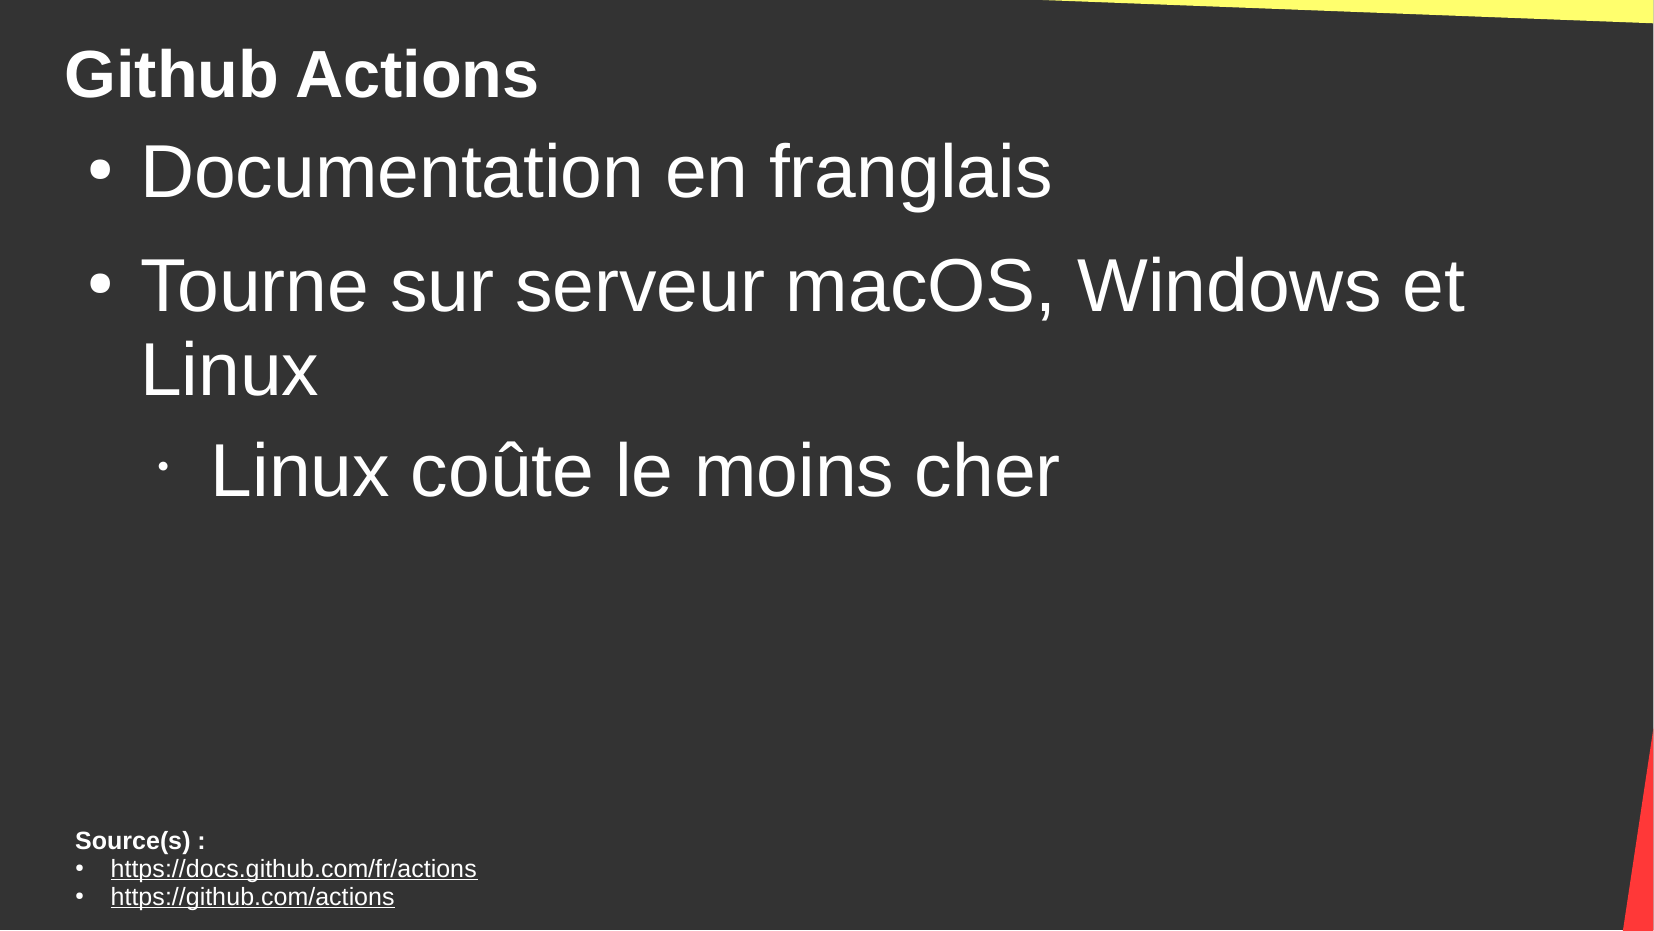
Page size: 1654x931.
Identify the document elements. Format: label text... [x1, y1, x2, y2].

text_box Source(s) : https://docs.github.com/fr/actions https://github.com/actions [60, 809, 1546, 919]
text_box [1622, 724, 1654, 931]
title Github Actions [64, 37, 1105, 119]
text_box [1042, 0, 1654, 24]
list Documentation en franglais Tourne sur serveur macOS, Windows et Linux Linux coûte le moins cher [69, 129, 1548, 656]
